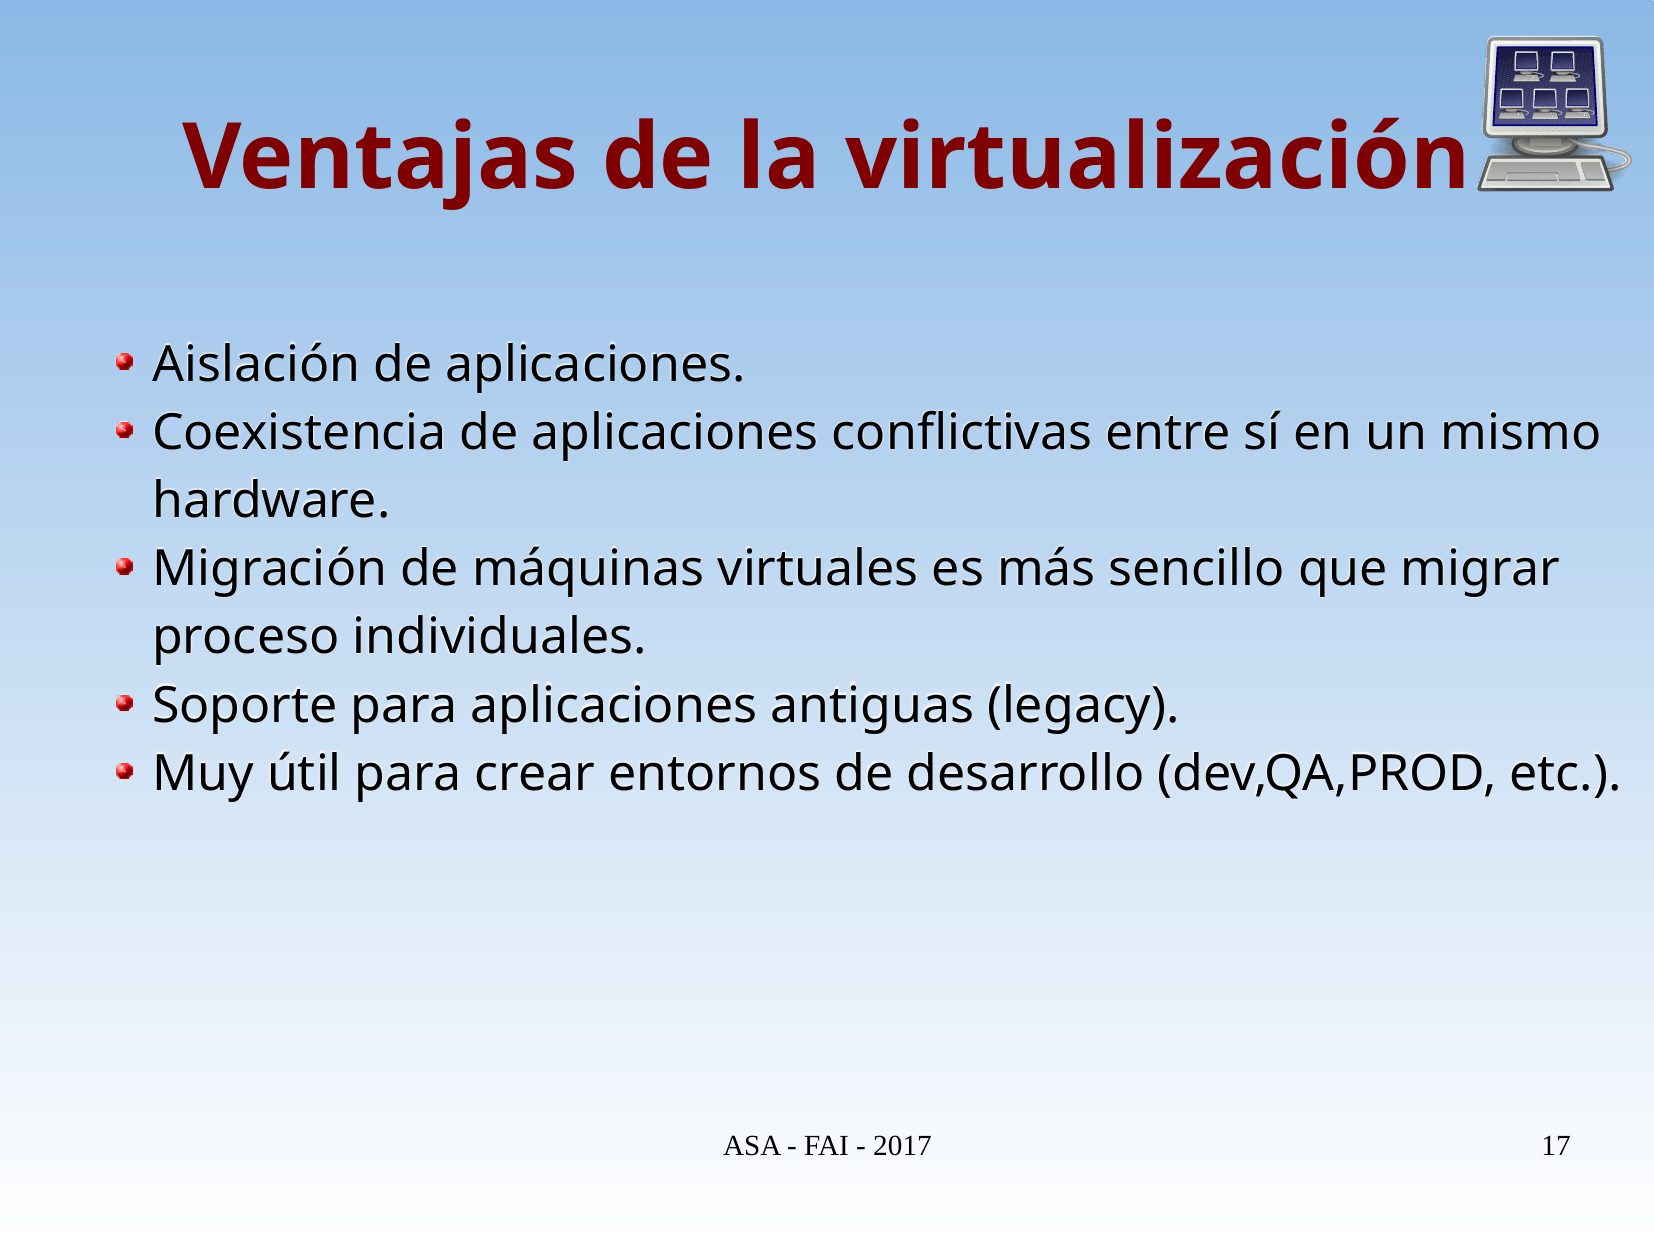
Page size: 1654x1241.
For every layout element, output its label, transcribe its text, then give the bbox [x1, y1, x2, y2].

picture [1474, 33, 1636, 196]
title Ventajas de la virtualización [82, 49, 1571, 257]
text_box Aislación de aplicaciones. Coexistencia de aplicaciones conflictivas entre sí en un mismo hardware. Migración de máquinas virtuales es más sencillo que migrar proceso individuales. Soporte para aplicaciones antiguas (legacy). Muy útil para crear entornos de desarrollo (dev,QA,PROD, etc.). [102, 320, 1554, 791]
